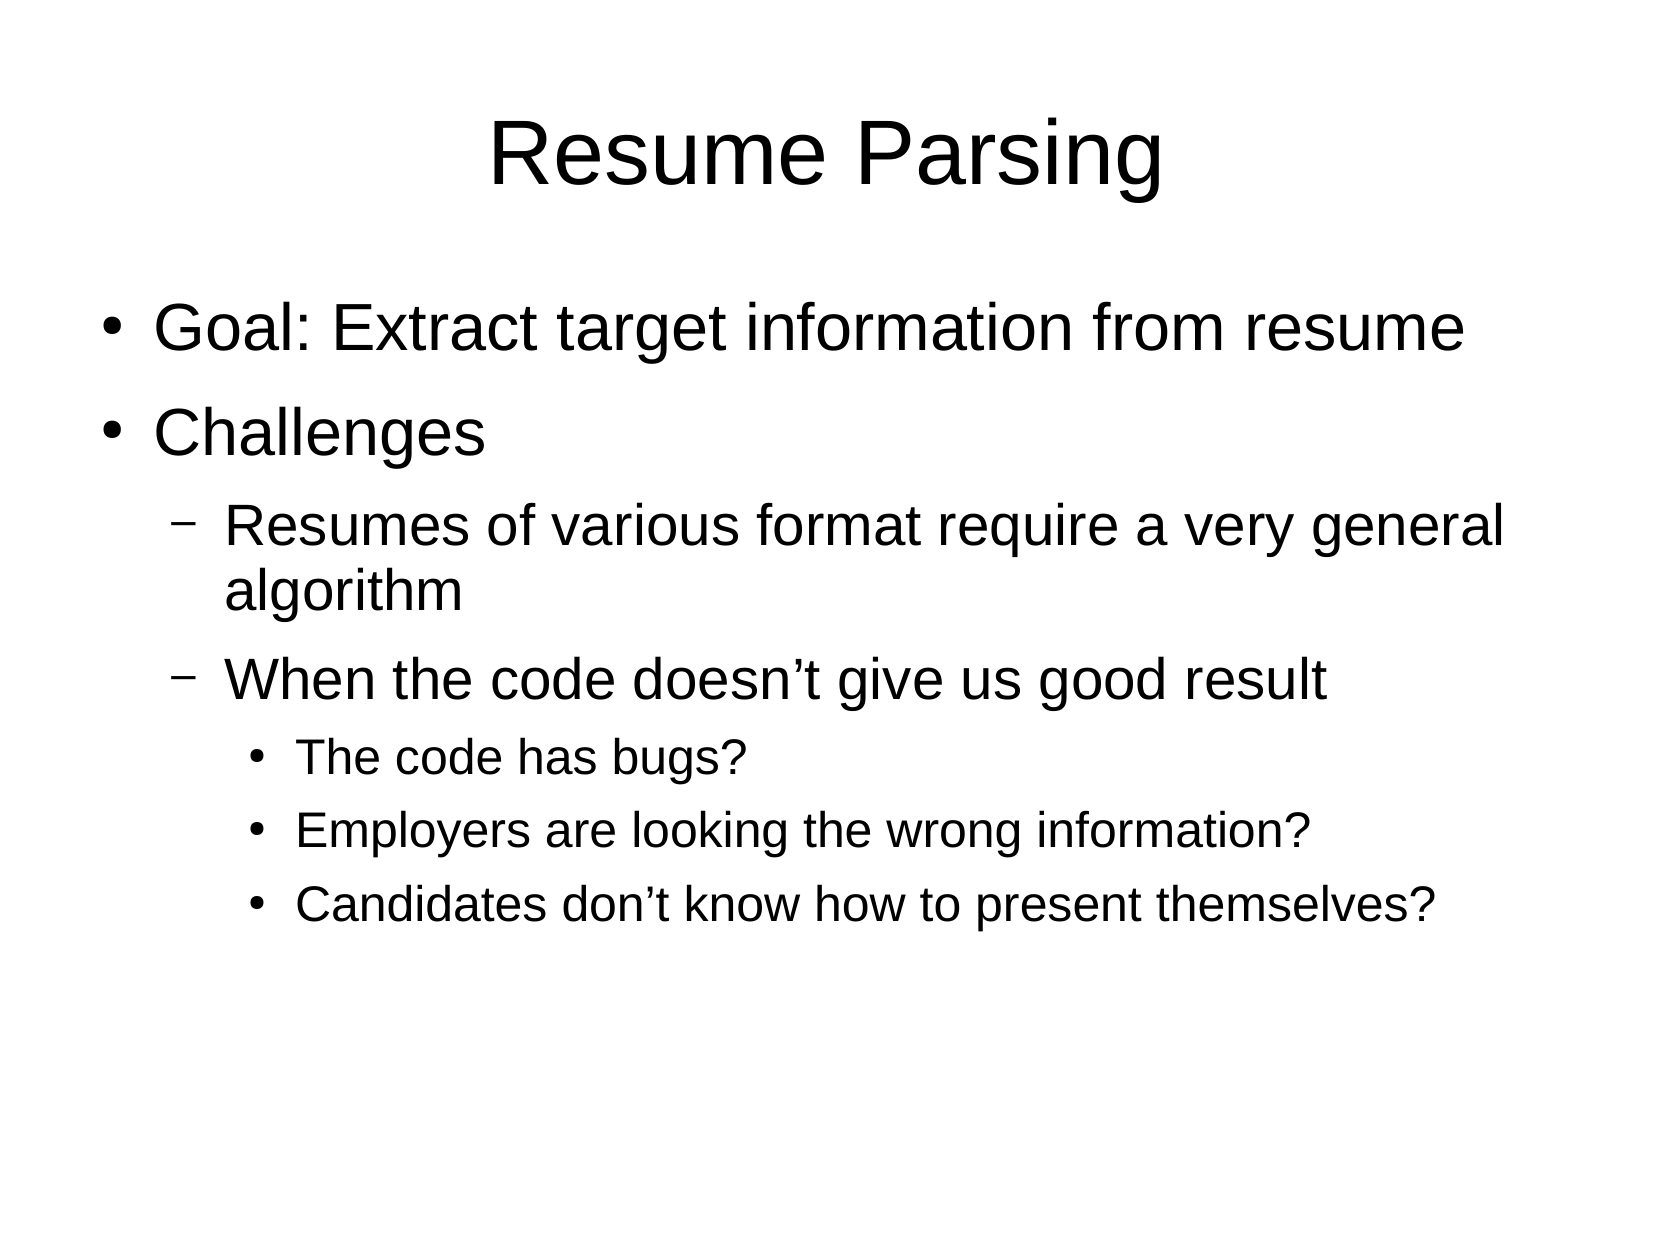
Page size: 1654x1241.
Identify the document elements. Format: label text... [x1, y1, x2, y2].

title Resume Parsing [82, 49, 1571, 257]
list Goal: Extract target information from resume Challenges Resumes of various format require a very general algorithm When the code doesn’t give us good result The code has bugs? Employers are looking the wrong information? Candidates don’t know how to present themselves? [82, 290, 1571, 1010]
